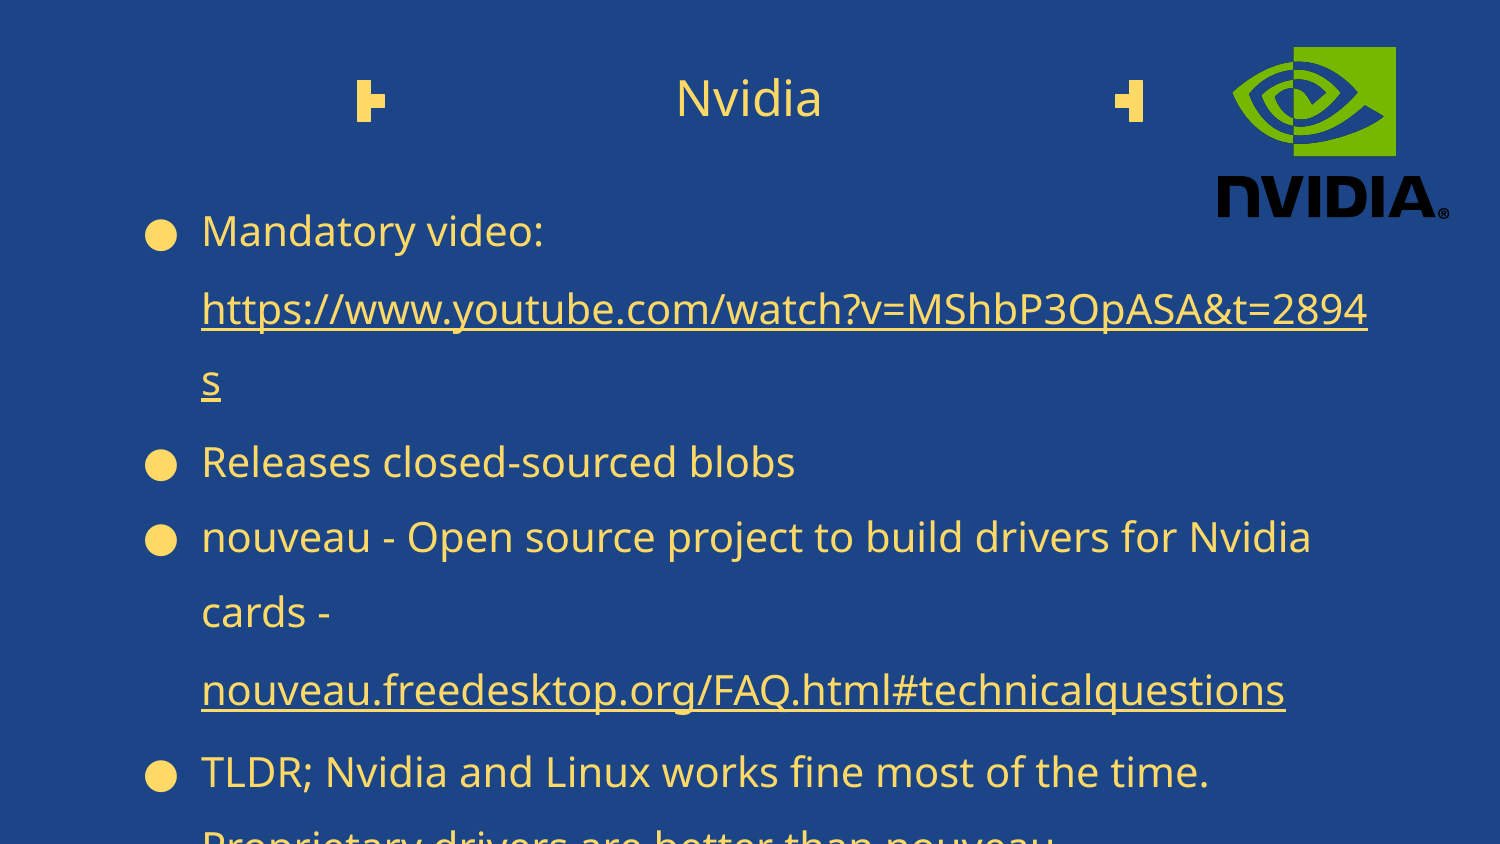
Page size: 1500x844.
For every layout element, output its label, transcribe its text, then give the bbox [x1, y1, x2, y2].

text_box [1116, 81, 1143, 121]
list Mandatory video: https://www.youtube.com/watch?v=MShbP3OpASA&t=2894s Releases closed-sourced blobs nouveau - Open source project to build drivers for Nvidia cards - nouveau.freedesktop.org/FAQ.html#technicalquestions TLDR; Nvidia and Linux works fine most of the time. Proprietary drivers are better than nouveau [111, 164, 1389, 748]
title Nvidia [51, 48, 1218, 142]
text_box [357, 81, 384, 121]
picture [1218, 47, 1449, 219]
